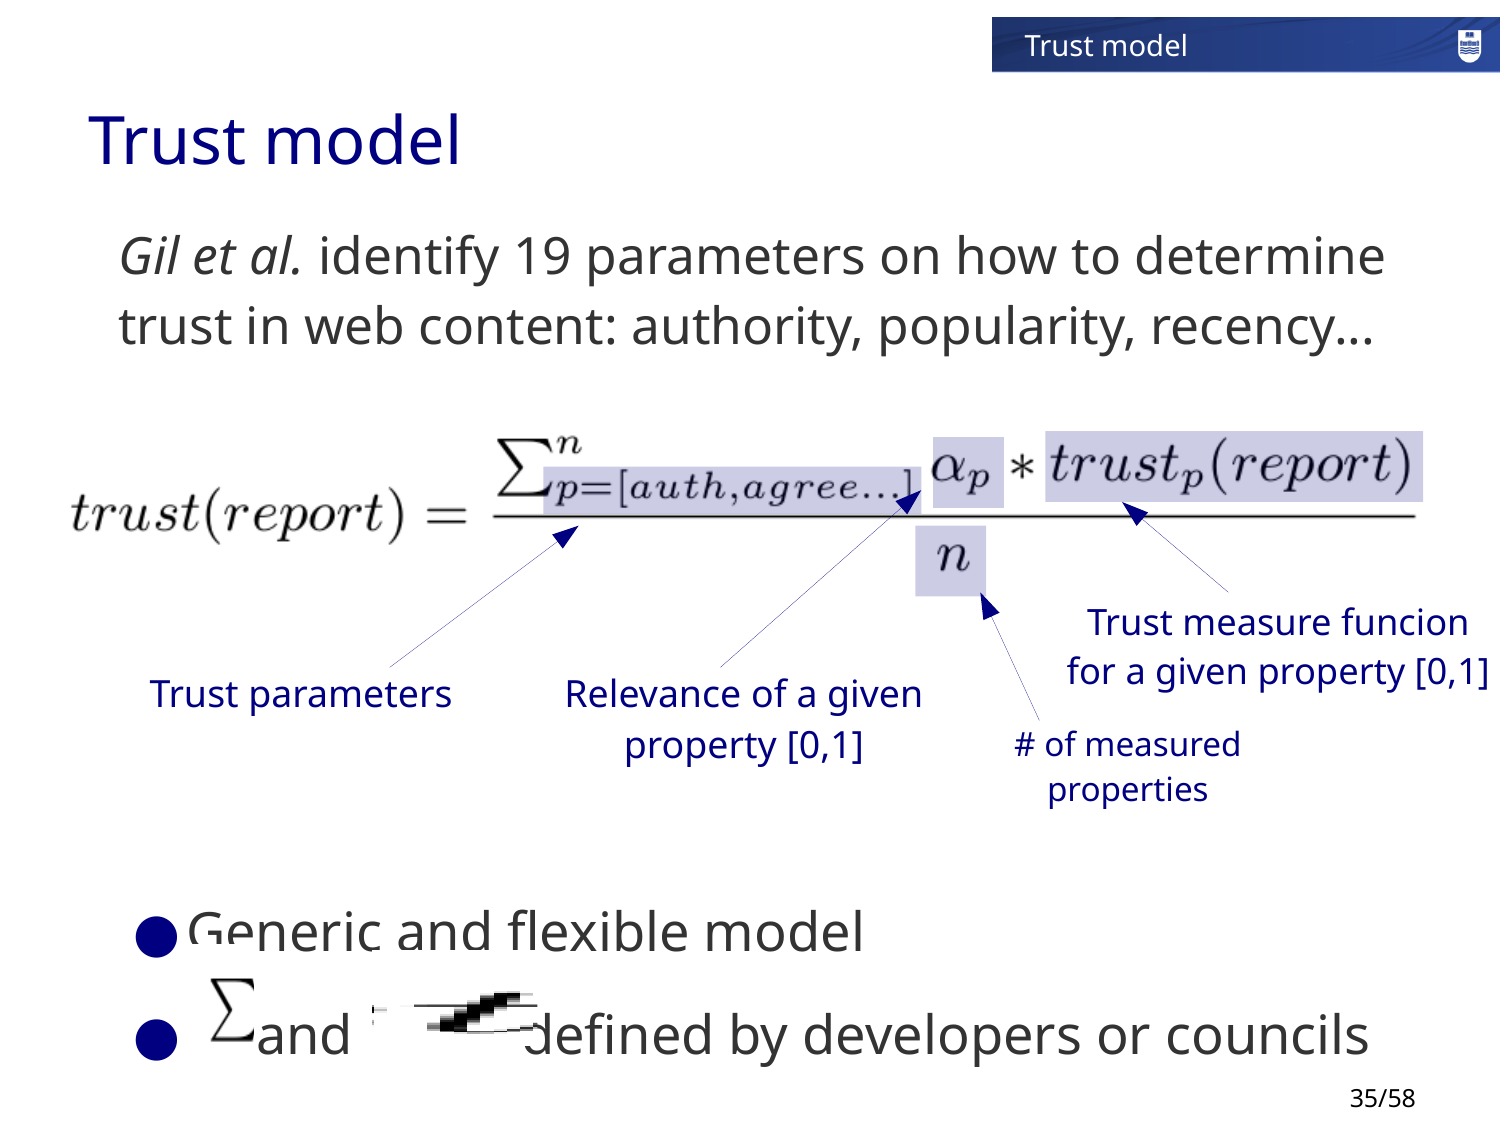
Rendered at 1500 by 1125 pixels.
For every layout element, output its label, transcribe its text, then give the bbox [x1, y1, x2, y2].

picture [372, 950, 538, 1046]
text_box Trust measure funcion for a given property [0,1] [1062, 596, 1495, 697]
text_box Trust parameters [141, 667, 461, 721]
picture [183, 944, 254, 1052]
text_box Trust model [1009, 17, 1483, 67]
list Generic and flexible model and defined by developers or councils [100, 885, 1500, 1125]
text_box [933, 437, 1004, 508]
text_box [543, 466, 922, 514]
text_box Relevance of a given property [0,1] [561, 667, 928, 833]
title Trust model [2, 99, 1365, 177]
picture [992, 17, 1500, 73]
text_box # of measured properties [944, 720, 1312, 885]
text_box [915, 525, 987, 597]
text_box [1045, 431, 1424, 502]
picture [35, 407, 1453, 593]
text_box Gil et al. identify 19 parameters on how to determine trust in web content: authority, popularity, recency... [118, 219, 1465, 361]
